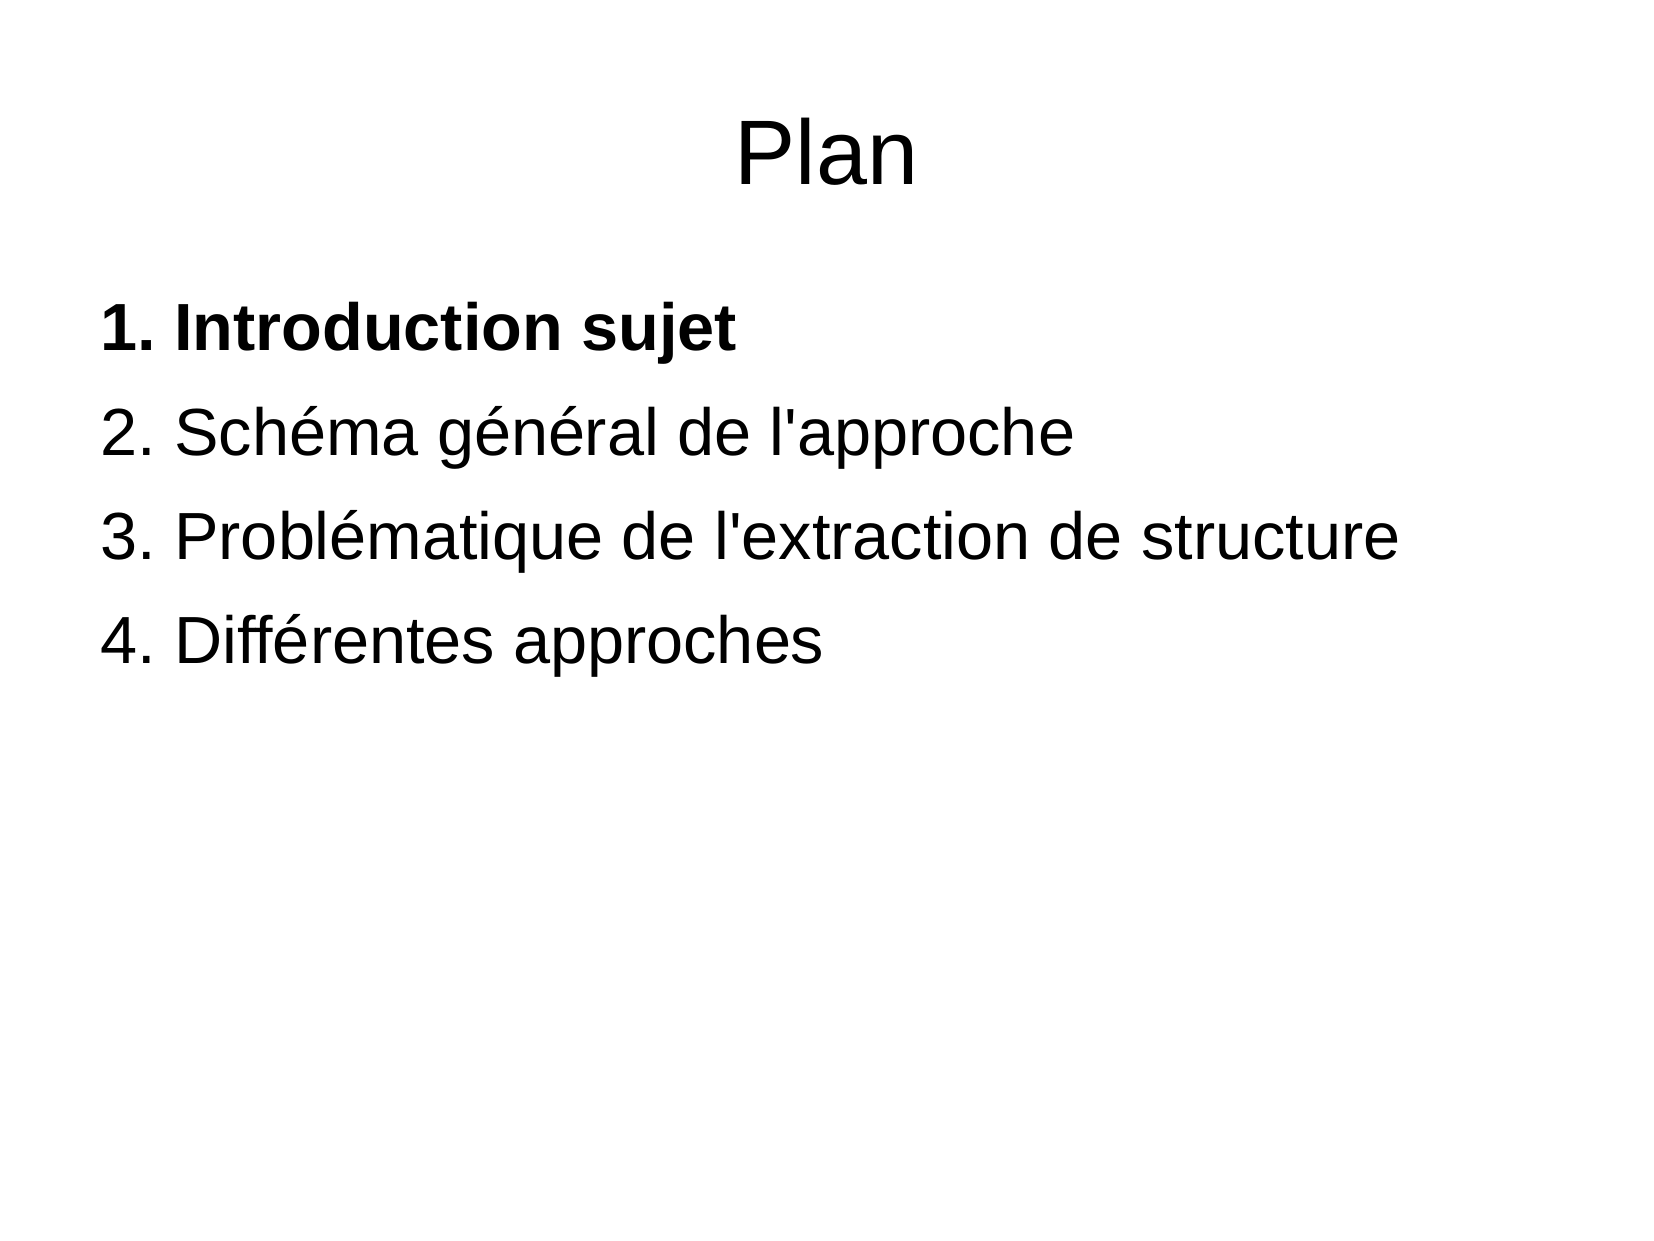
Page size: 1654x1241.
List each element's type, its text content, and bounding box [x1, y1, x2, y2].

title Plan [82, 49, 1571, 257]
list Introduction sujet Schéma général de l'approche Problématique de l'extraction de structure Différentes approches [82, 290, 1538, 1010]
